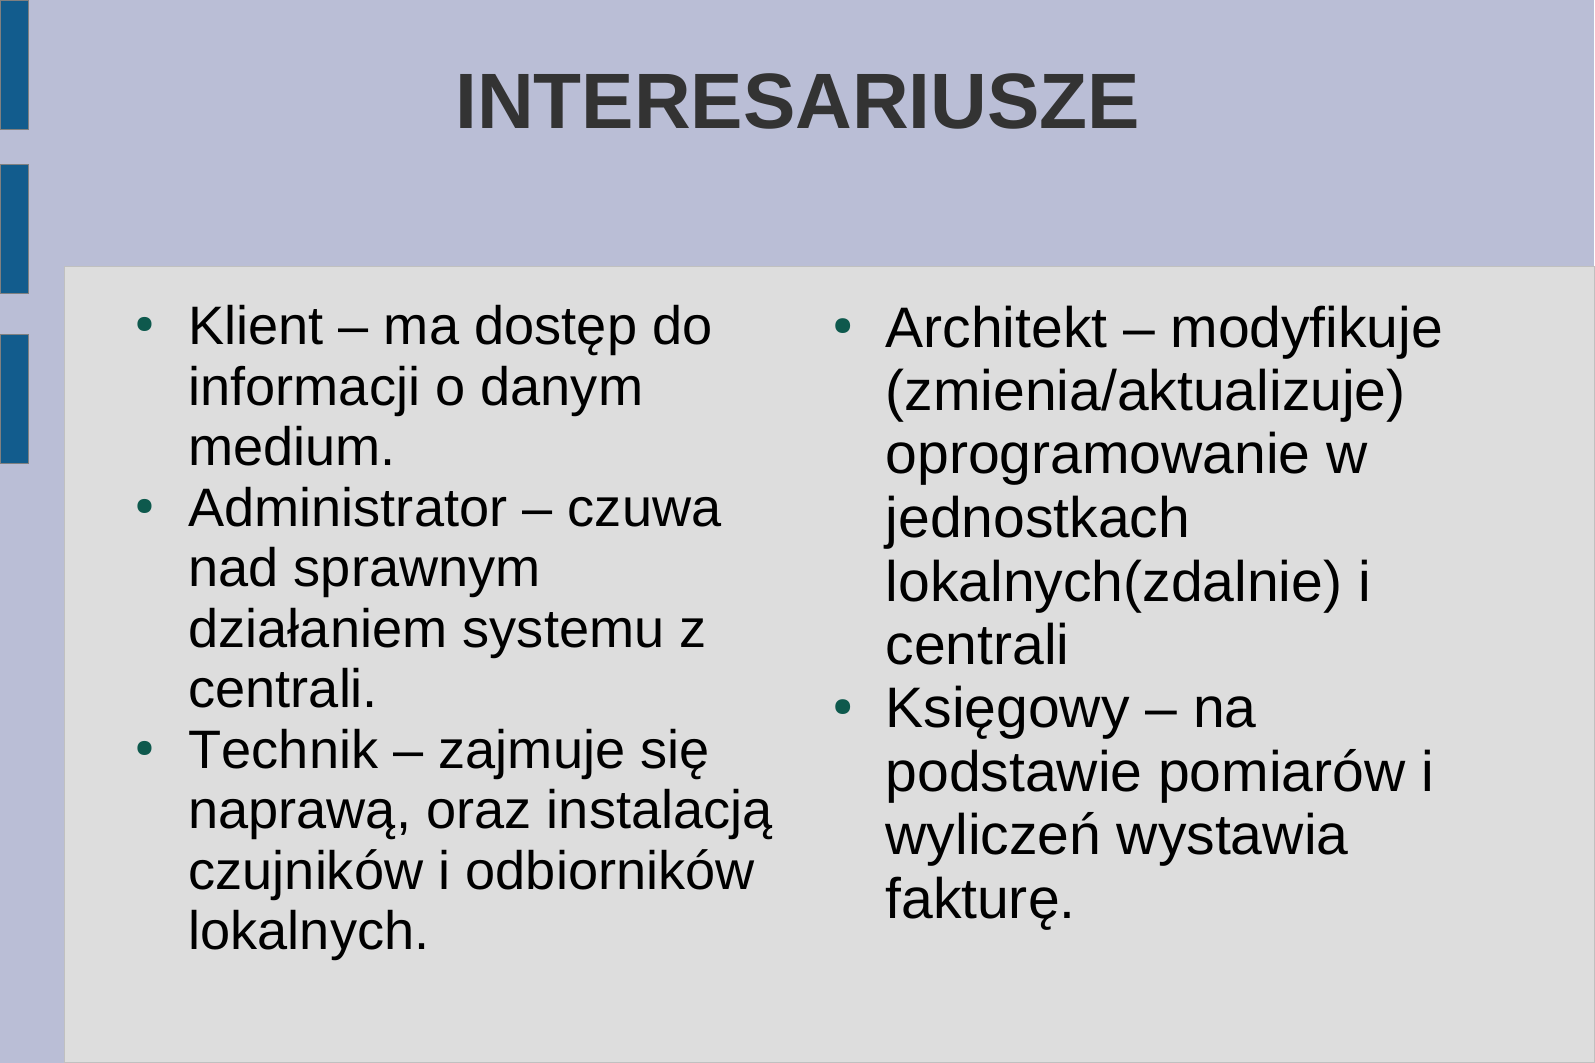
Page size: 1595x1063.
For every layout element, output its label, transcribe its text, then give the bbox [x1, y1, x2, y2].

title INTERESARIUSZE [117, 13, 1479, 191]
list Klient – ma dostęp do informacji o danym medium. Administrator – czuwa nad sprawnym działaniem systemu z centrali. Technik – zajmuje się naprawą, oraz instalacją czujników i odbiorników lokalnych. [117, 295, 782, 966]
list Architekt – modyfikuje (zmienia/aktualizuje) oprogramowanie w jednostkach lokalnych(zdalnie) i centrali Księgowy – na podstawie pomiarów i wyliczeń wystawia fakturę. [814, 295, 1480, 966]
